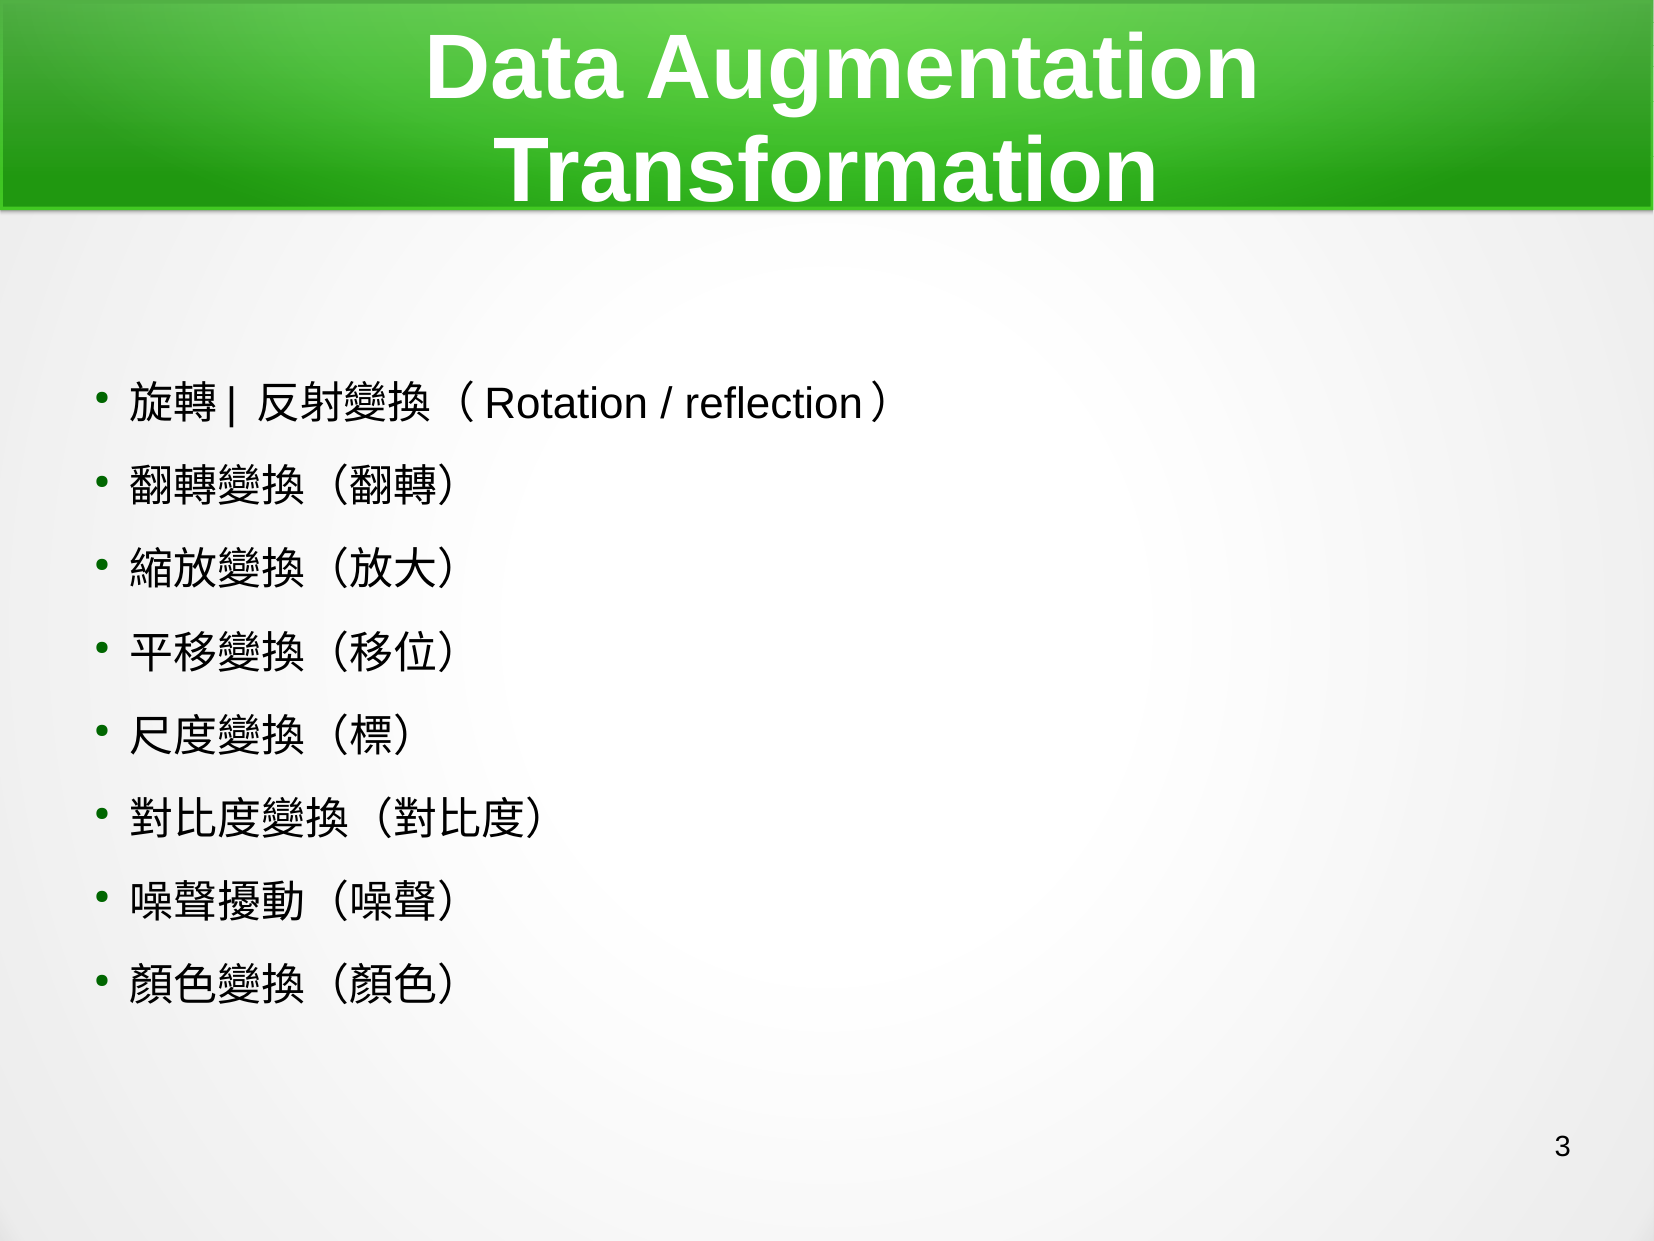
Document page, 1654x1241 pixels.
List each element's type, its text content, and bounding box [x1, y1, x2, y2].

list 旋轉| 反射變換（Rotation / reflection） 翻轉變換（翻轉） 縮放變換（放大） 平移變換（移位） 尺度變換（標） 對比度變換（對比度） 噪聲擾動（噪聲） 顏色變換（顏色） [82, 299, 1571, 1019]
title Data Augmentation Transformation [82, 15, 1571, 221]
